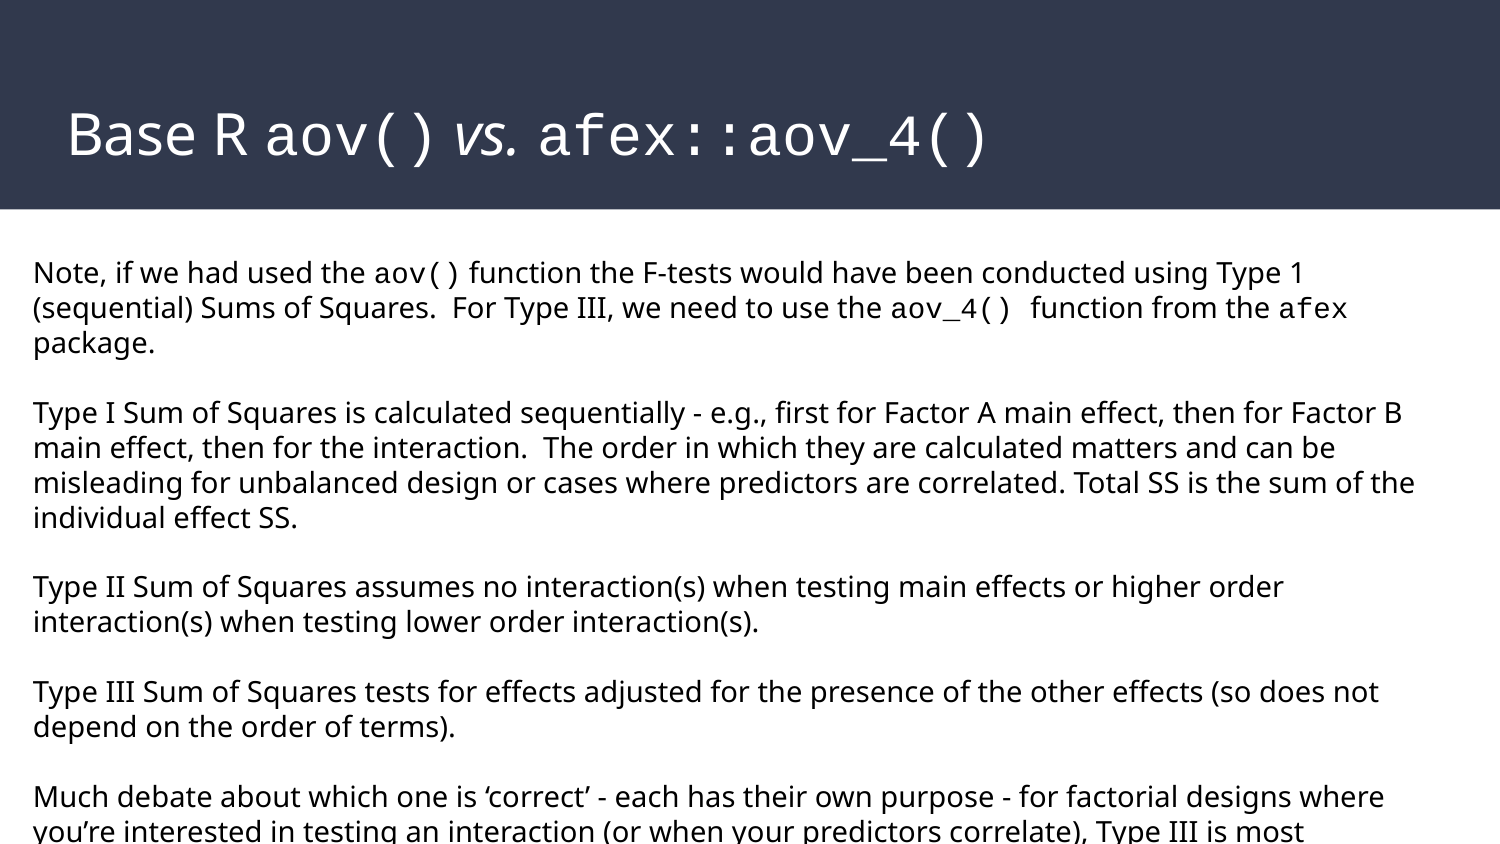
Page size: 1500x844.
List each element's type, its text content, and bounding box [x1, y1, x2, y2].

text_box Note, if we had used the aov() function the F-tests would have been conducted using Type 1 (sequential) Sums of Squares. For Type III, we need to use the aov_4() function from the afex package. Type I Sum of Squares is calculated sequentially - e.g., first for Factor A main effect, then for Factor B main effect, then for the interaction. The order in which they are calculated matters and can be misleading for unbalanced design or cases where predictors are correlated. Total SS is the sum of the individual effect SS. Type II Sum of Squares assumes no interaction(s) when testing main effects or higher order interaction(s) when testing lower order interaction(s). Type III Sum of Squares tests for effects adjusted for the presence of the other effects (so does not depend on the order of terms). Much debate about which one is ‘correct’ - each has their own purpose - for factorial designs where you’re interested in testing an interaction (or when your predictors correlate), Type III is most commonly used. [18, 239, 1467, 820]
title Base R aov() vs. afex::aov_4() [51, 82, 1449, 185]
